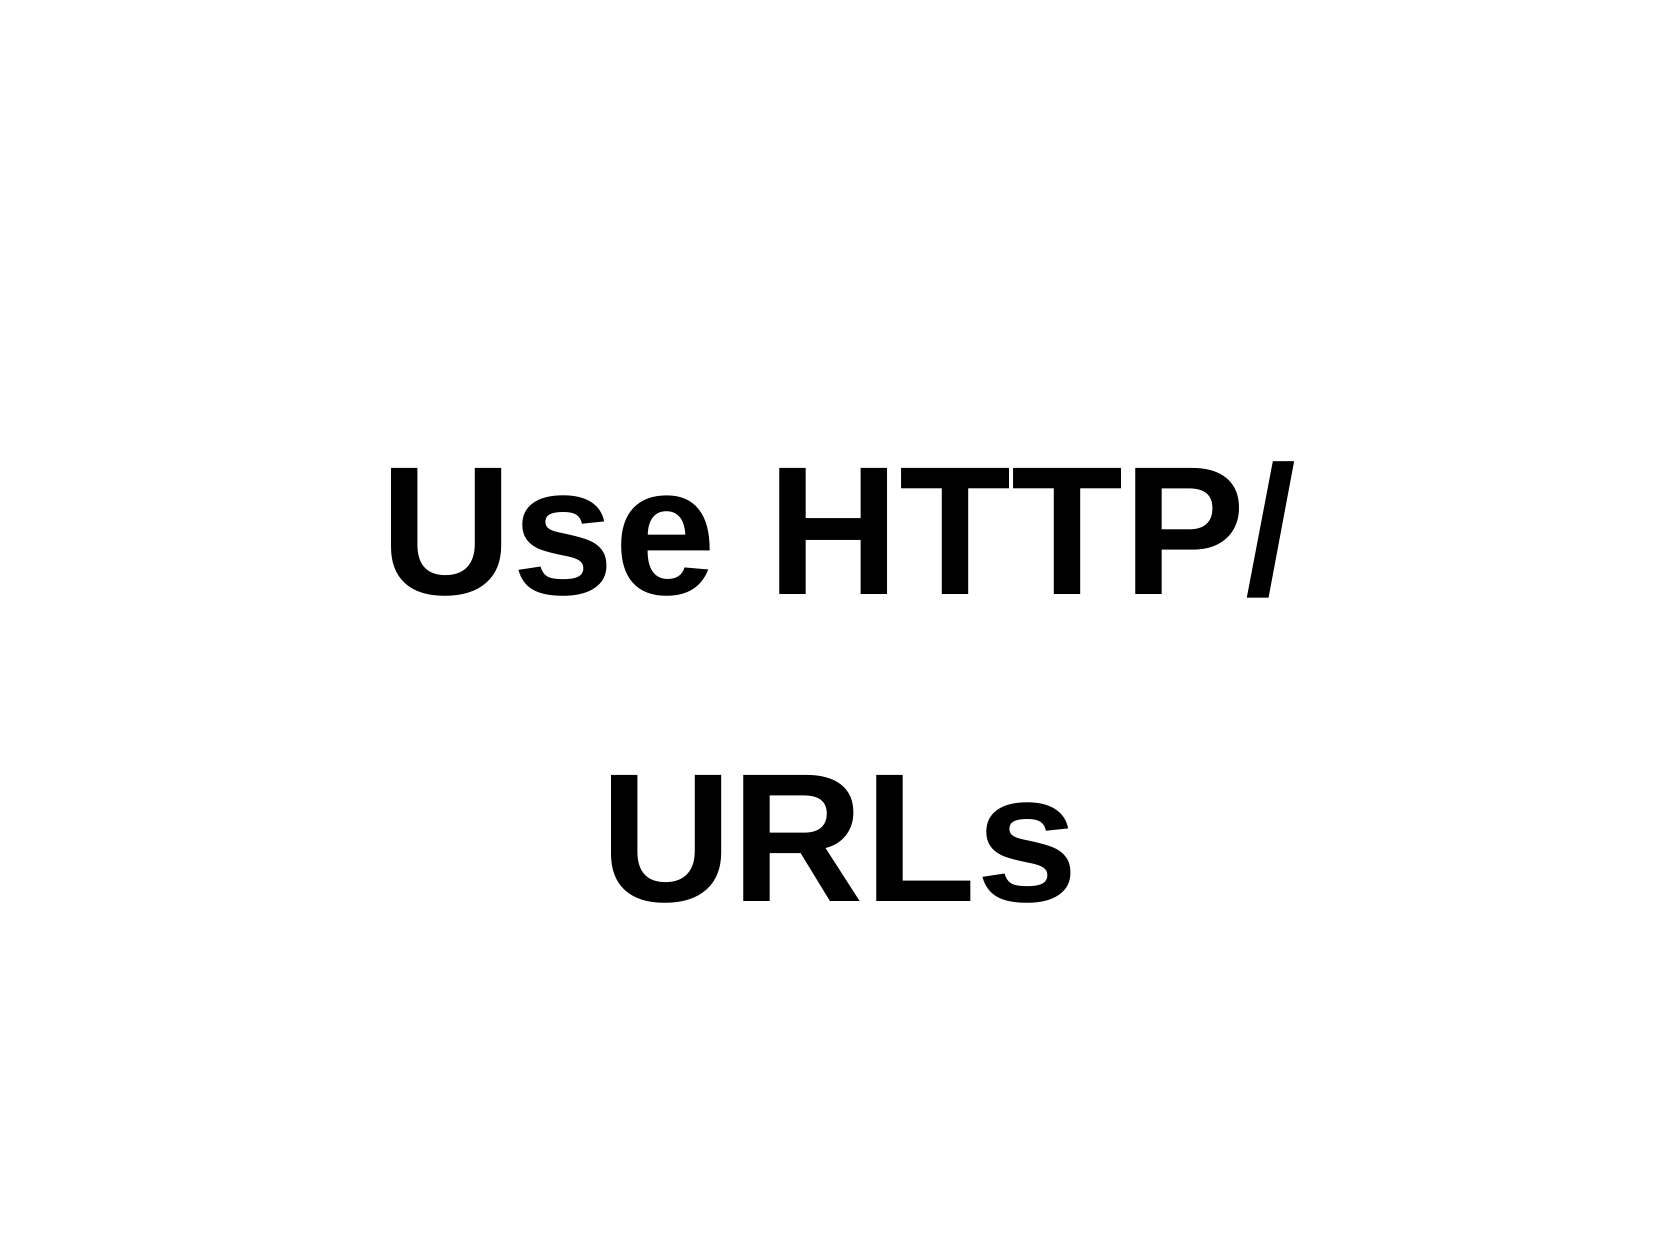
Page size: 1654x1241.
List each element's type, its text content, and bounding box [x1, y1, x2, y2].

text_box Use HTTP/ URLs [366, 318, 1313, 847]
